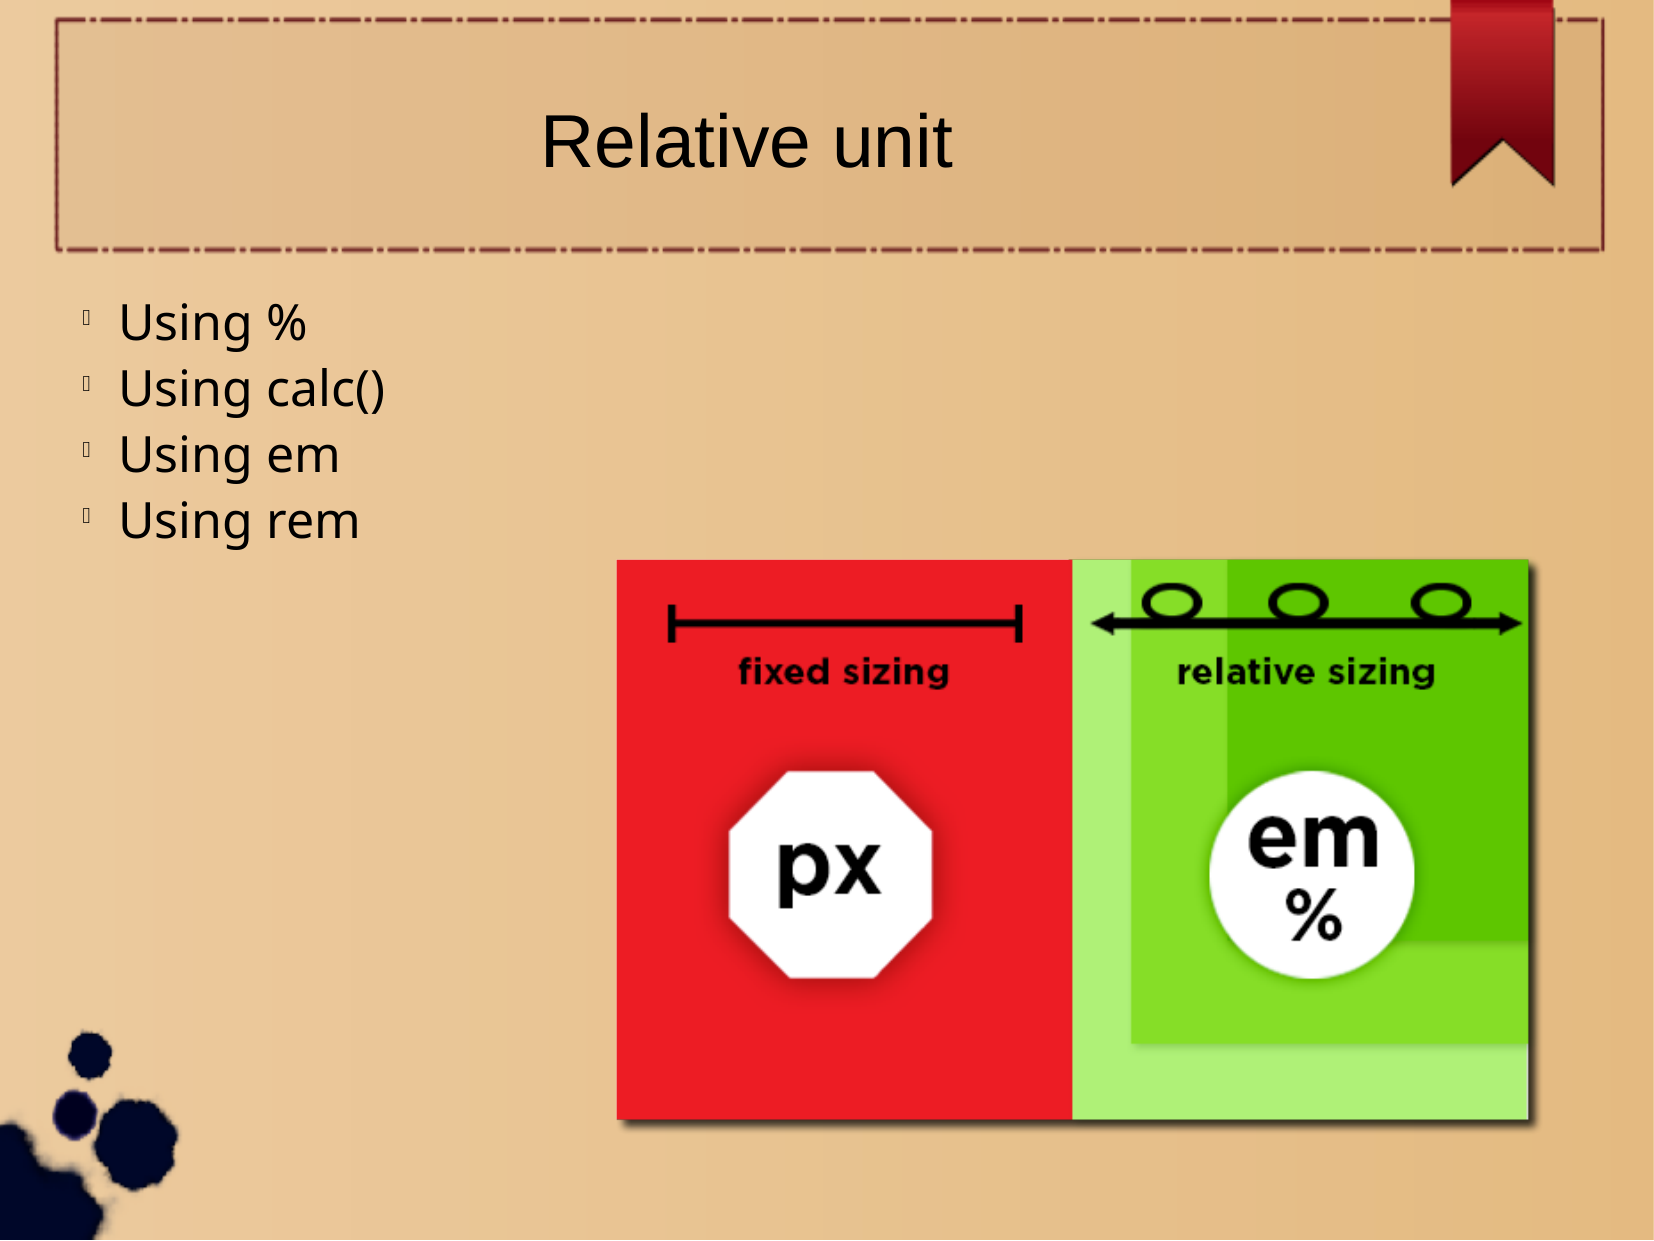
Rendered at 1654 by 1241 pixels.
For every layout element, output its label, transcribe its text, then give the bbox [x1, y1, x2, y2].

text_box Using % Using calc() Using em Using rem [82, 290, 1571, 1010]
text_box Relative unit [82, 47, 1412, 229]
picture [0, 0, 1654, 1240]
